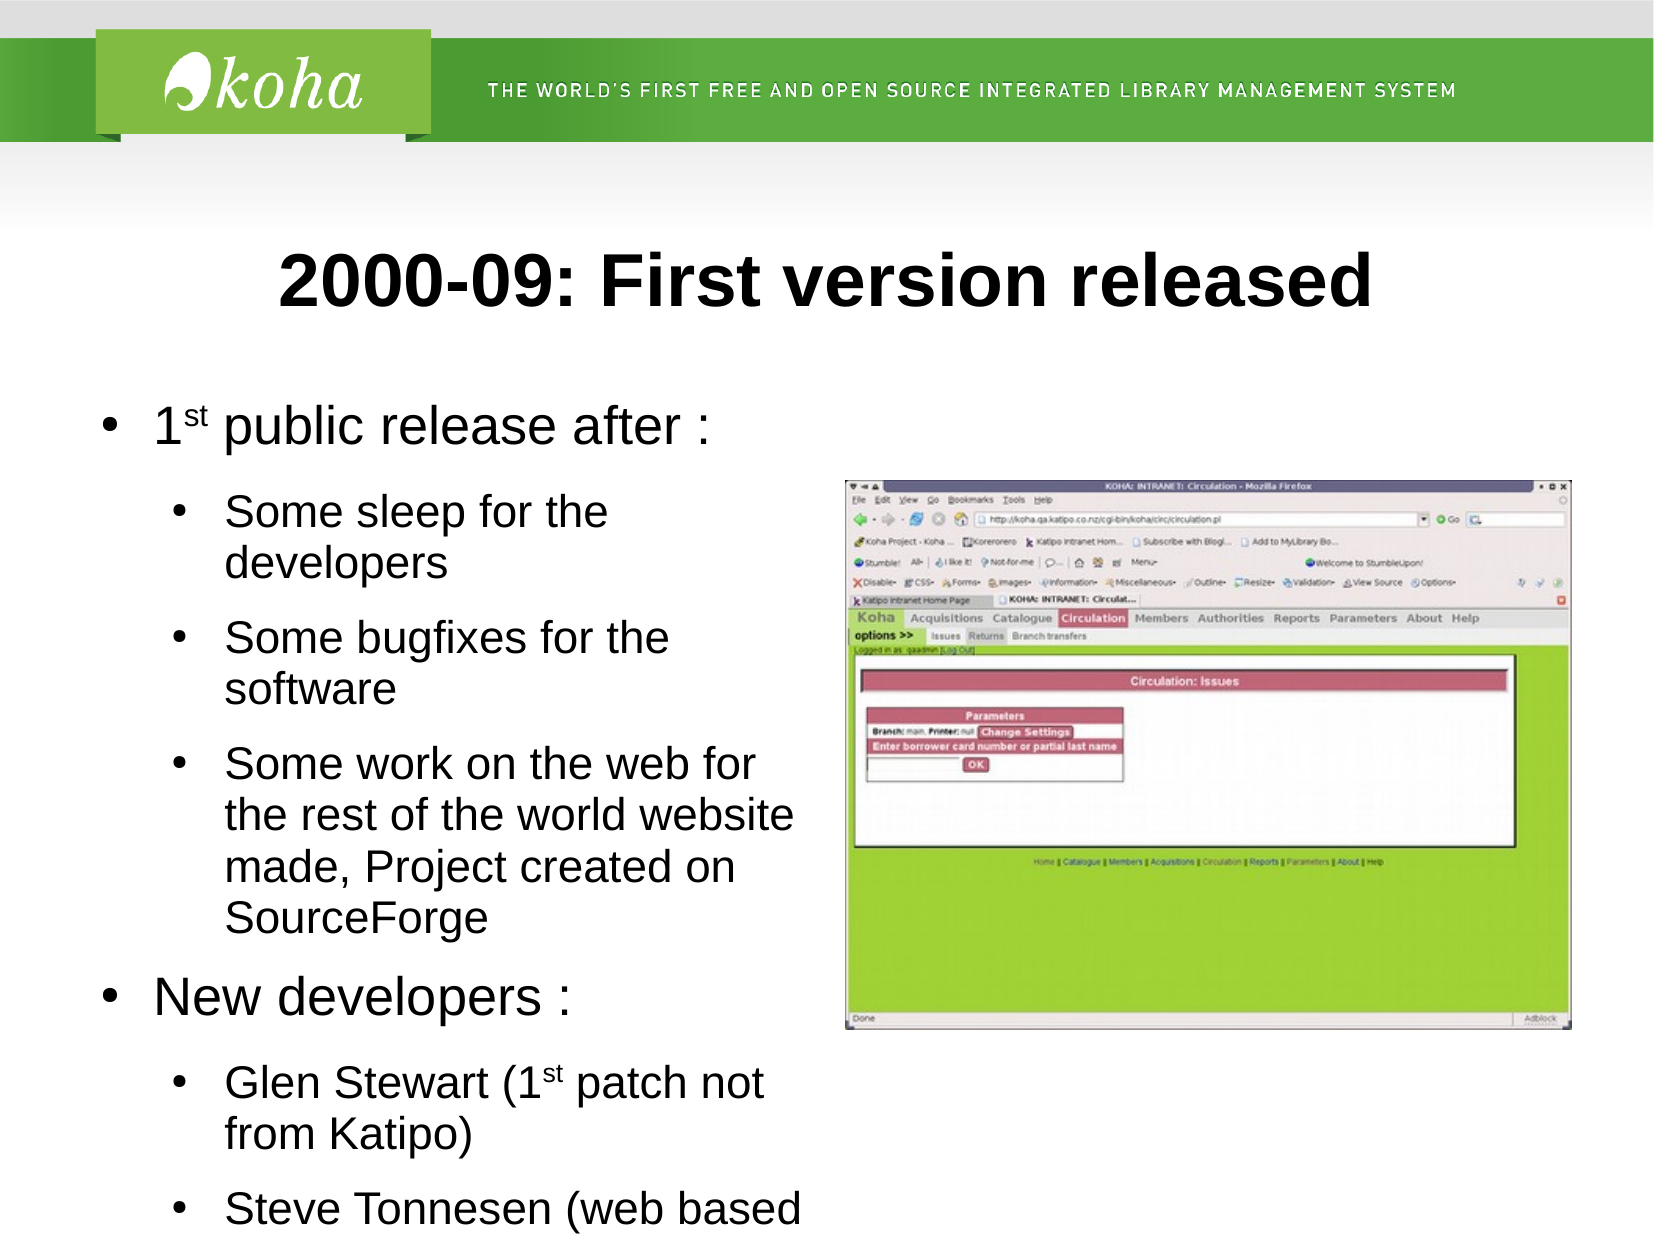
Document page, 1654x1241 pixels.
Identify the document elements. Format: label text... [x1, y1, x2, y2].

title 2000-09: First version released [82, 177, 1571, 385]
picture [0, 0, 1654, 1241]
list 1st public release after : Some sleep for the developers Some bugfixes for the software Some work on the web for the rest of the world website made, Project created on SourceForge New developers : Glen Stewart (1st patch not from Katipo) Steve Tonnesen (web based circulation) [82, 395, 809, 1115]
